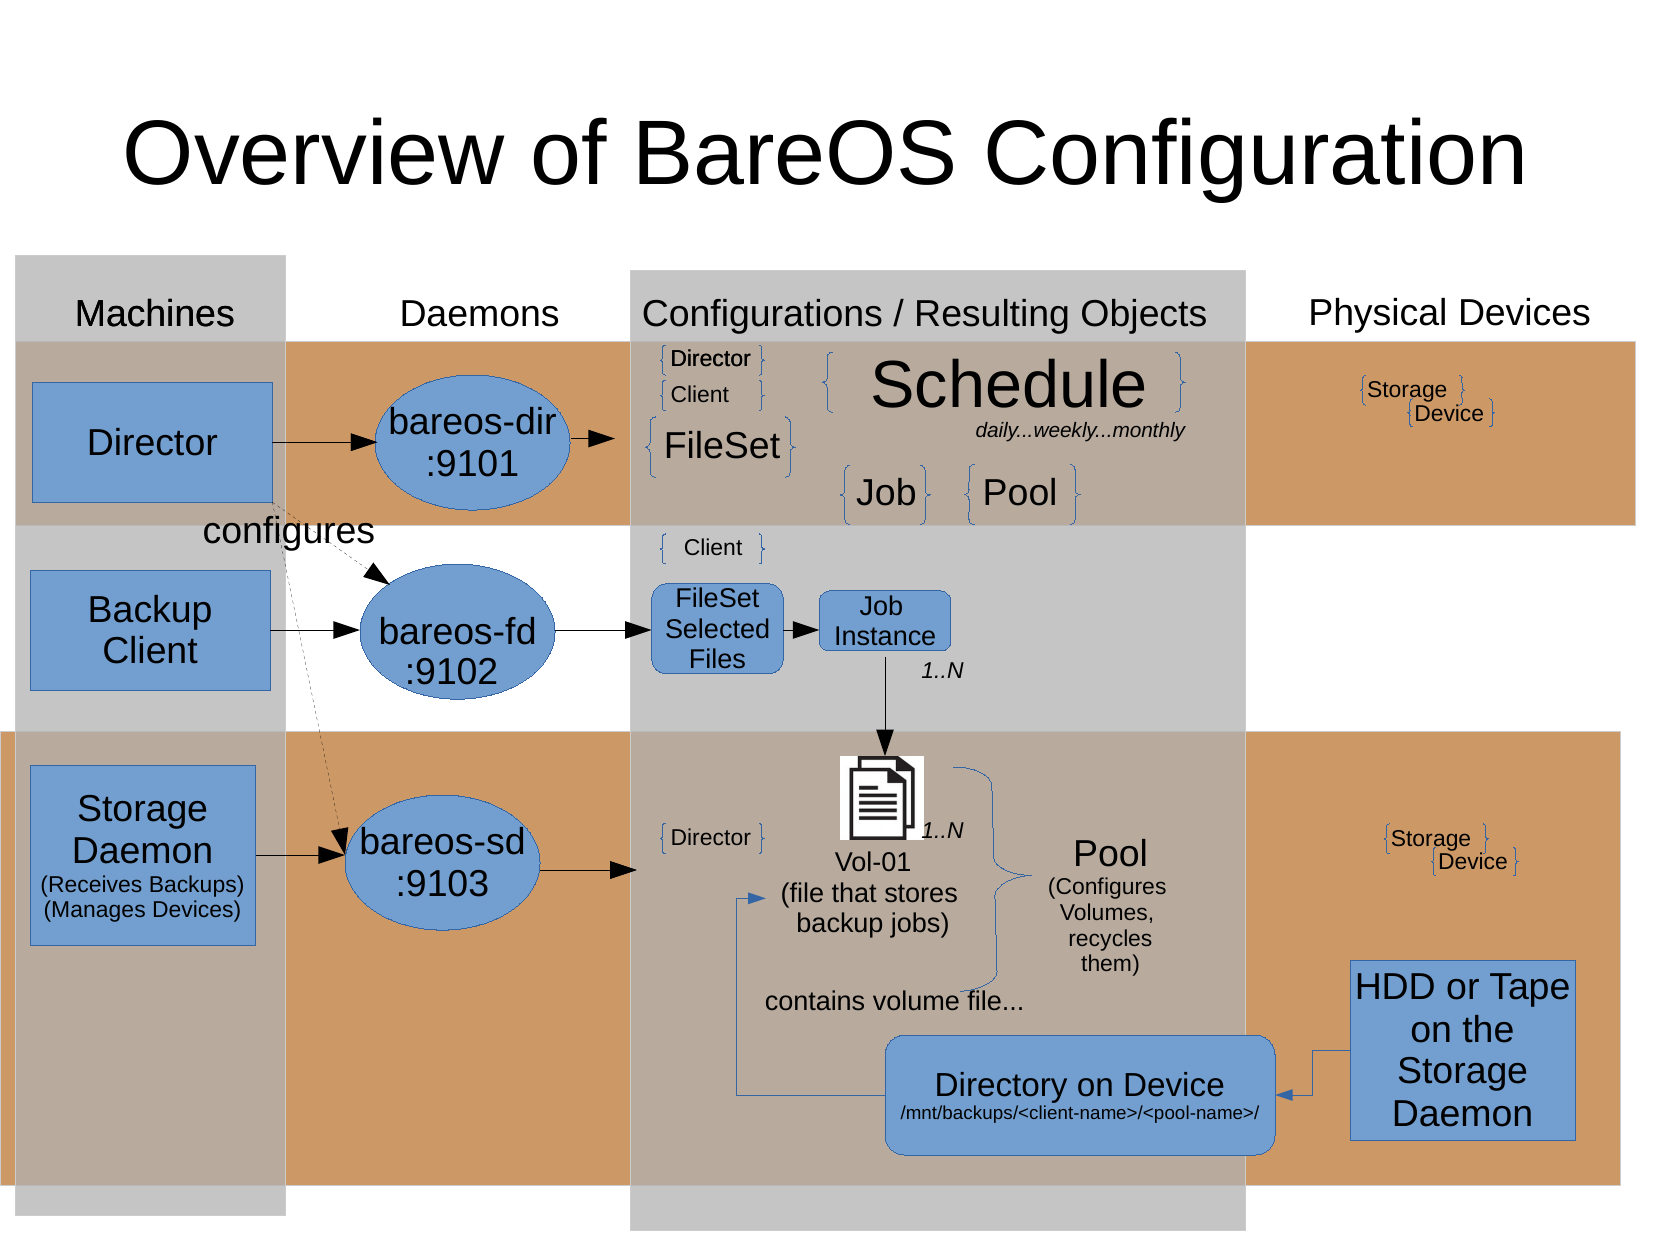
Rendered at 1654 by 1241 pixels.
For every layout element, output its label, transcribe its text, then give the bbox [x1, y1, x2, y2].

text_box Schedule [855, 340, 1163, 430]
text_box Device [1423, 841, 1534, 887]
text_box Pool [967, 464, 1073, 522]
text_box contains volume file... [750, 978, 1040, 1024]
text_box Storage Daemon (Receives Backups) (Manages Devices) [30, 765, 256, 946]
text_box Director [655, 817, 766, 858]
text_box Device [1399, 392, 1510, 438]
text_box Director [32, 382, 273, 503]
text_box configures [187, 502, 391, 560]
text_box Storage [1376, 817, 1489, 863]
text_box Client [669, 527, 758, 568]
text_box Directory on Device /mnt/backups/<client-name>/<pool-name>/ [885, 1035, 1276, 1156]
picture [840, 756, 924, 840]
text_box Job Instance [819, 590, 951, 651]
text_box [0, 255, 1636, 1231]
text_box Physical Devices [1293, 284, 1607, 341]
text_box Job [841, 464, 946, 522]
title Overview of BareOS Configuration [82, 49, 1571, 257]
text_box 1..N [906, 810, 979, 851]
text_box bareos-fd [360, 564, 556, 687]
text_box Daemons [384, 285, 575, 342]
text_box Director [655, 338, 766, 374]
text_box HDD or Tape on the Storage Daemon [1350, 960, 1576, 1141]
text_box 1..N [906, 650, 979, 691]
text_box FileSet [648, 416, 796, 474]
text_box Vol-01 (file that stores backup jobs) [765, 840, 981, 957]
text_box FileSet Selected Files [651, 583, 784, 674]
text_box Configurations / Resulting Objects [627, 285, 1223, 342]
text_box daily...weekly...monthly [960, 410, 1201, 450]
text_box Client [655, 374, 766, 415]
text_box bareos-sd :9103 [345, 795, 541, 931]
text_box :9102 [390, 643, 514, 701]
text_box Backup Client [30, 570, 271, 691]
text_box Pool (Configures Volumes, recycles them) [1020, 825, 1201, 984]
text_box Machines [60, 285, 250, 342]
text_box Storage [1352, 369, 1465, 415]
text_box bareos-dir :9101 [375, 375, 571, 511]
